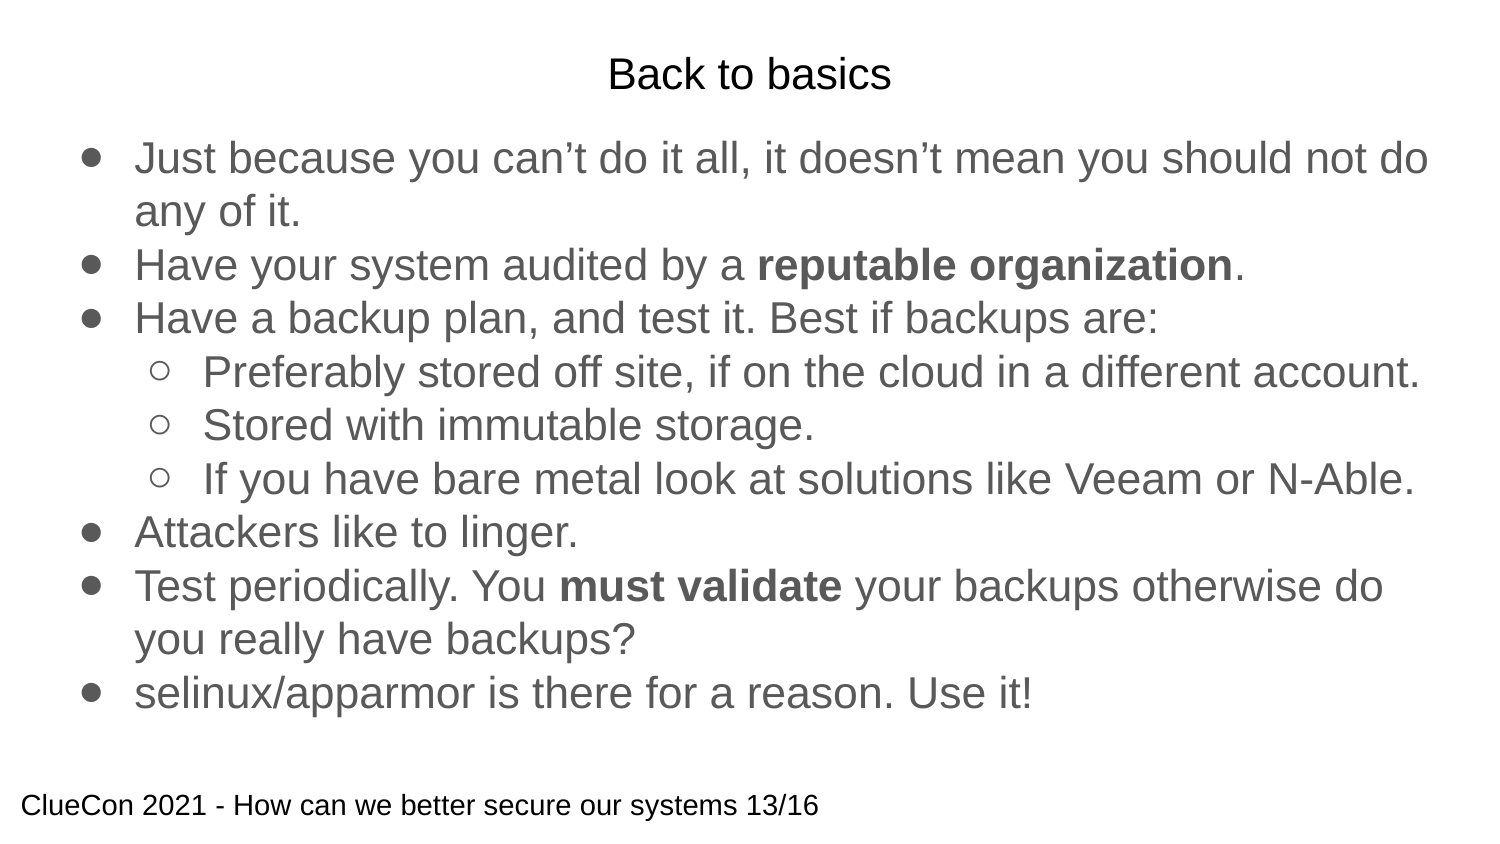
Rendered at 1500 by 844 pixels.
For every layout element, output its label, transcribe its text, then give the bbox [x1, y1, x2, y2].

subtitle Just because you can’t do it all, it doesn’t mean you should not do any of it. Have your system audited by a reputable organization. Have a backup plan, and test it. Best if backups are: Preferably stored off site, if on the cloud in a different account. Stored with immutable storage. If you have bare metal look at solutions like Veeam or N-Able. Attackers like to linger. Test periodically. You must validate your backups otherwise do you really have backups? selinux/apparmor is there for a reason. Use it! [51, 113, 1449, 771]
text_box ClueCon 2021 - How can we better secure our systems 13/16 [5, 771, 1472, 837]
title Back to basics [51, 29, 1449, 113]
